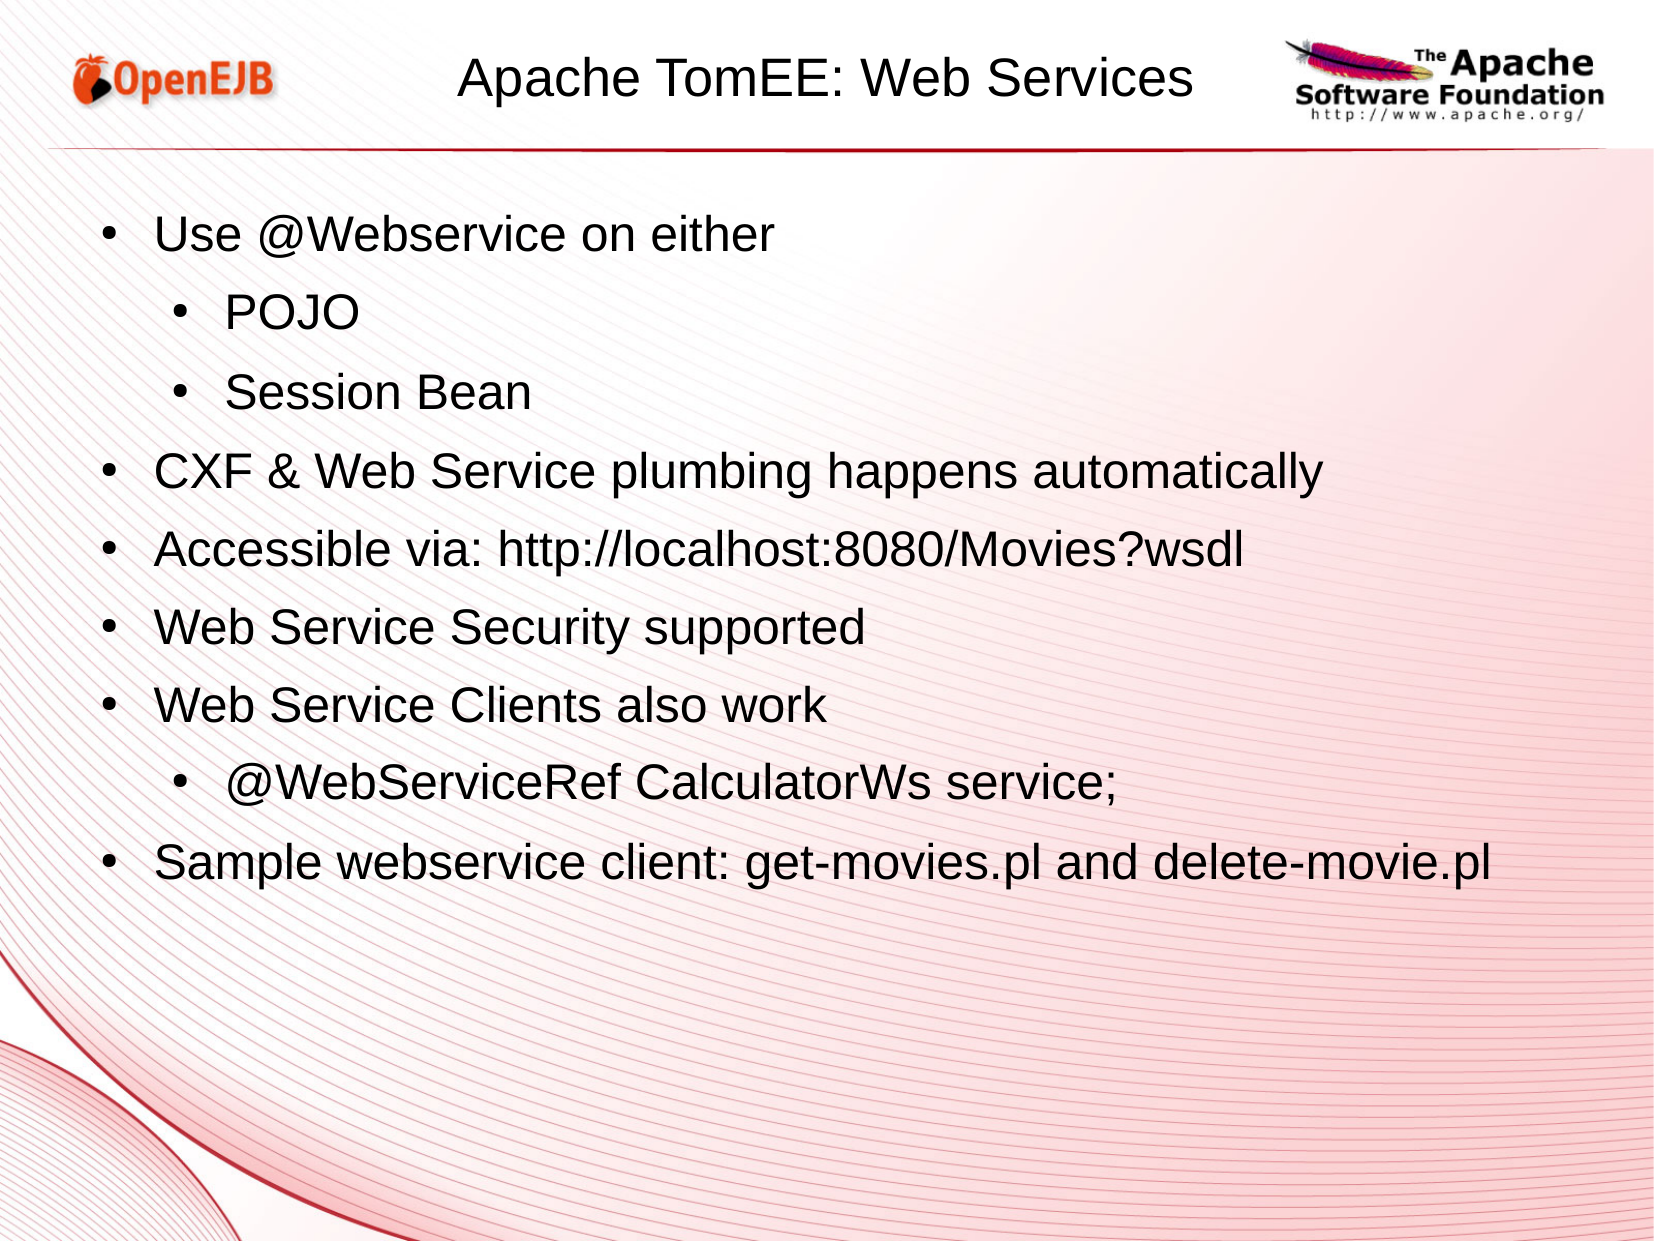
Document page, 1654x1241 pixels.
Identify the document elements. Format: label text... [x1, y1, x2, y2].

title Apache TomEE: Web Services [82, 8, 1571, 148]
list Use @Webservice on either POJO Session Bean CXF & Web Service plumbing happens automatically Accessible via: http://localhost:8080/Movies?wsdl Web Service Security supported Web Service Clients also work @WebServiceRef CalculatorWs service; Sample webservice client: get-movies.pl and delete-movie.pl [82, 206, 1571, 968]
picture [0, 0, 1654, 1241]
